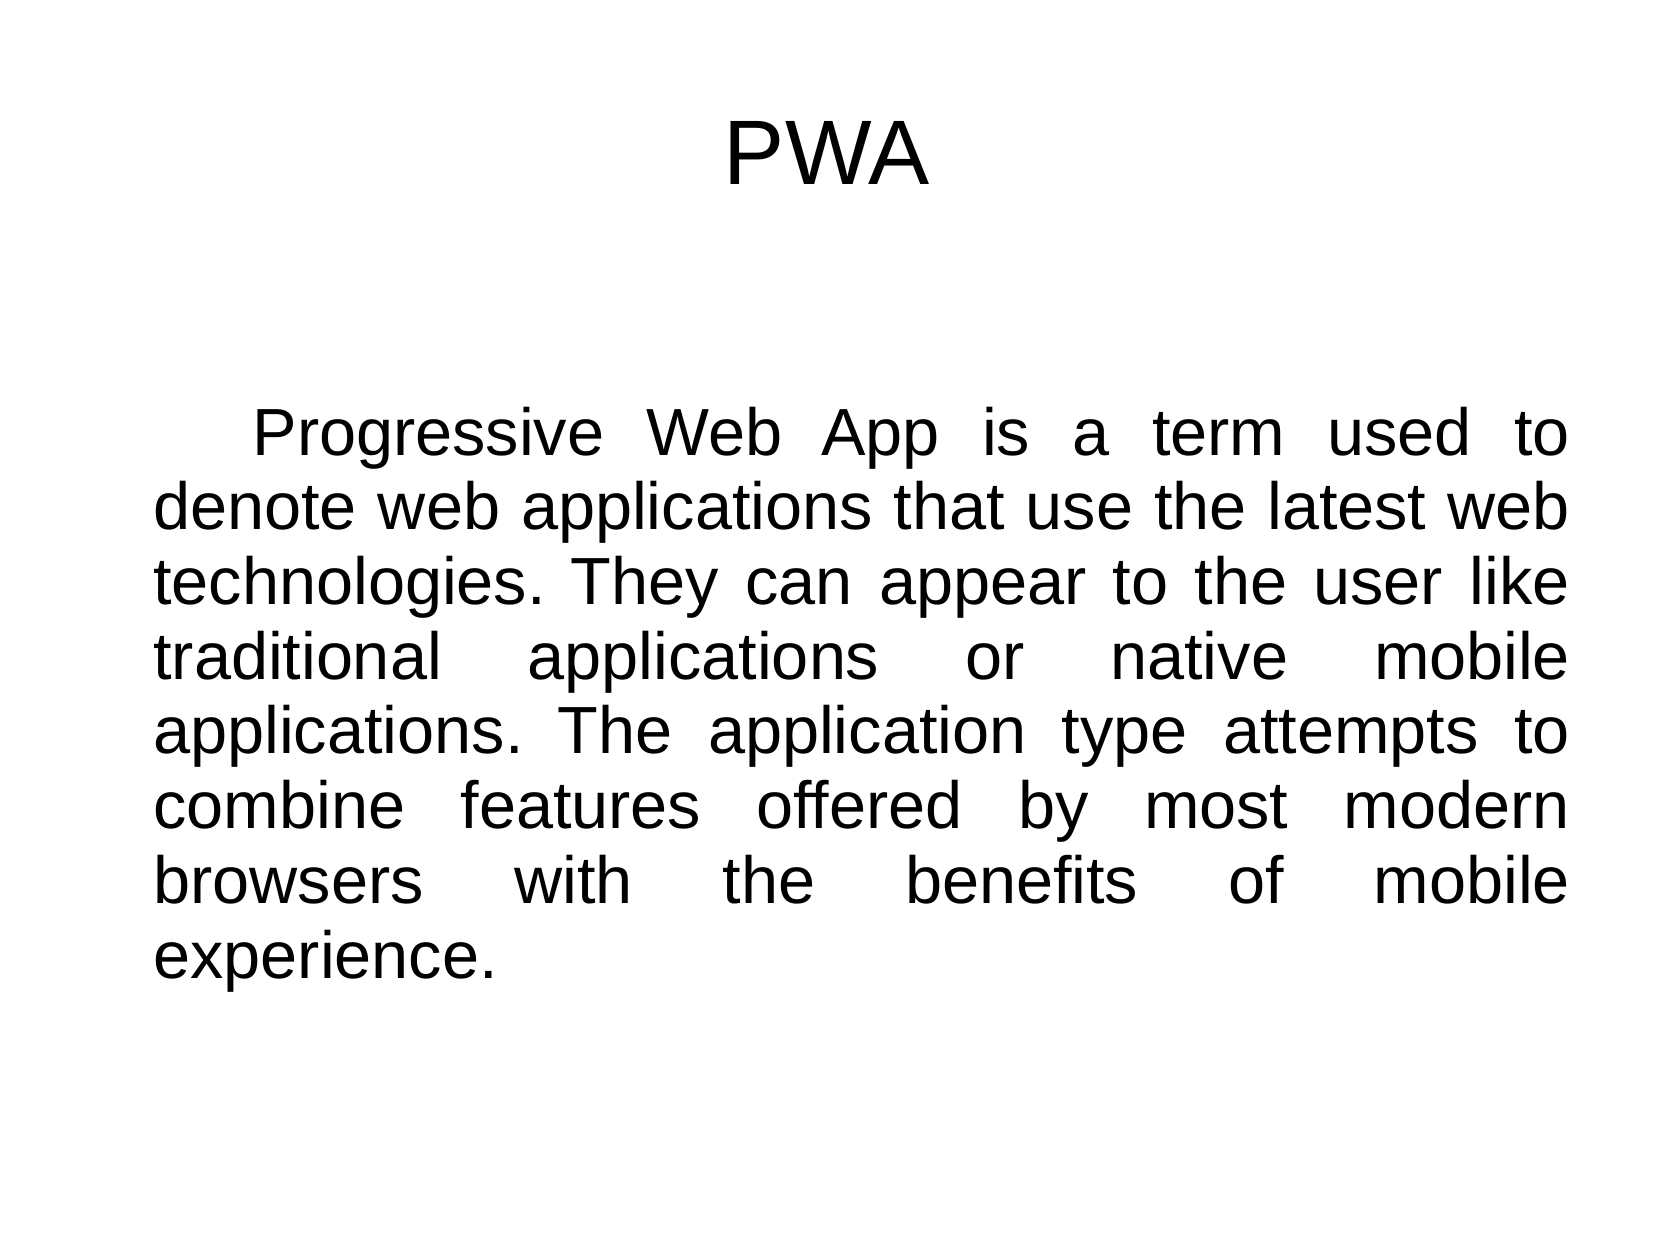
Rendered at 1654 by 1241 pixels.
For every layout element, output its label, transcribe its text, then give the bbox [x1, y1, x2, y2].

title PWA [82, 49, 1571, 257]
list Progressive Web App is a term used to denote web applications that use the latest web technologies. They can appear to the user like traditional applications or native mobile applications. The application type attempts to combine features offered by most modern browsers with the benefits of mobile experience. [82, 290, 1571, 1010]
